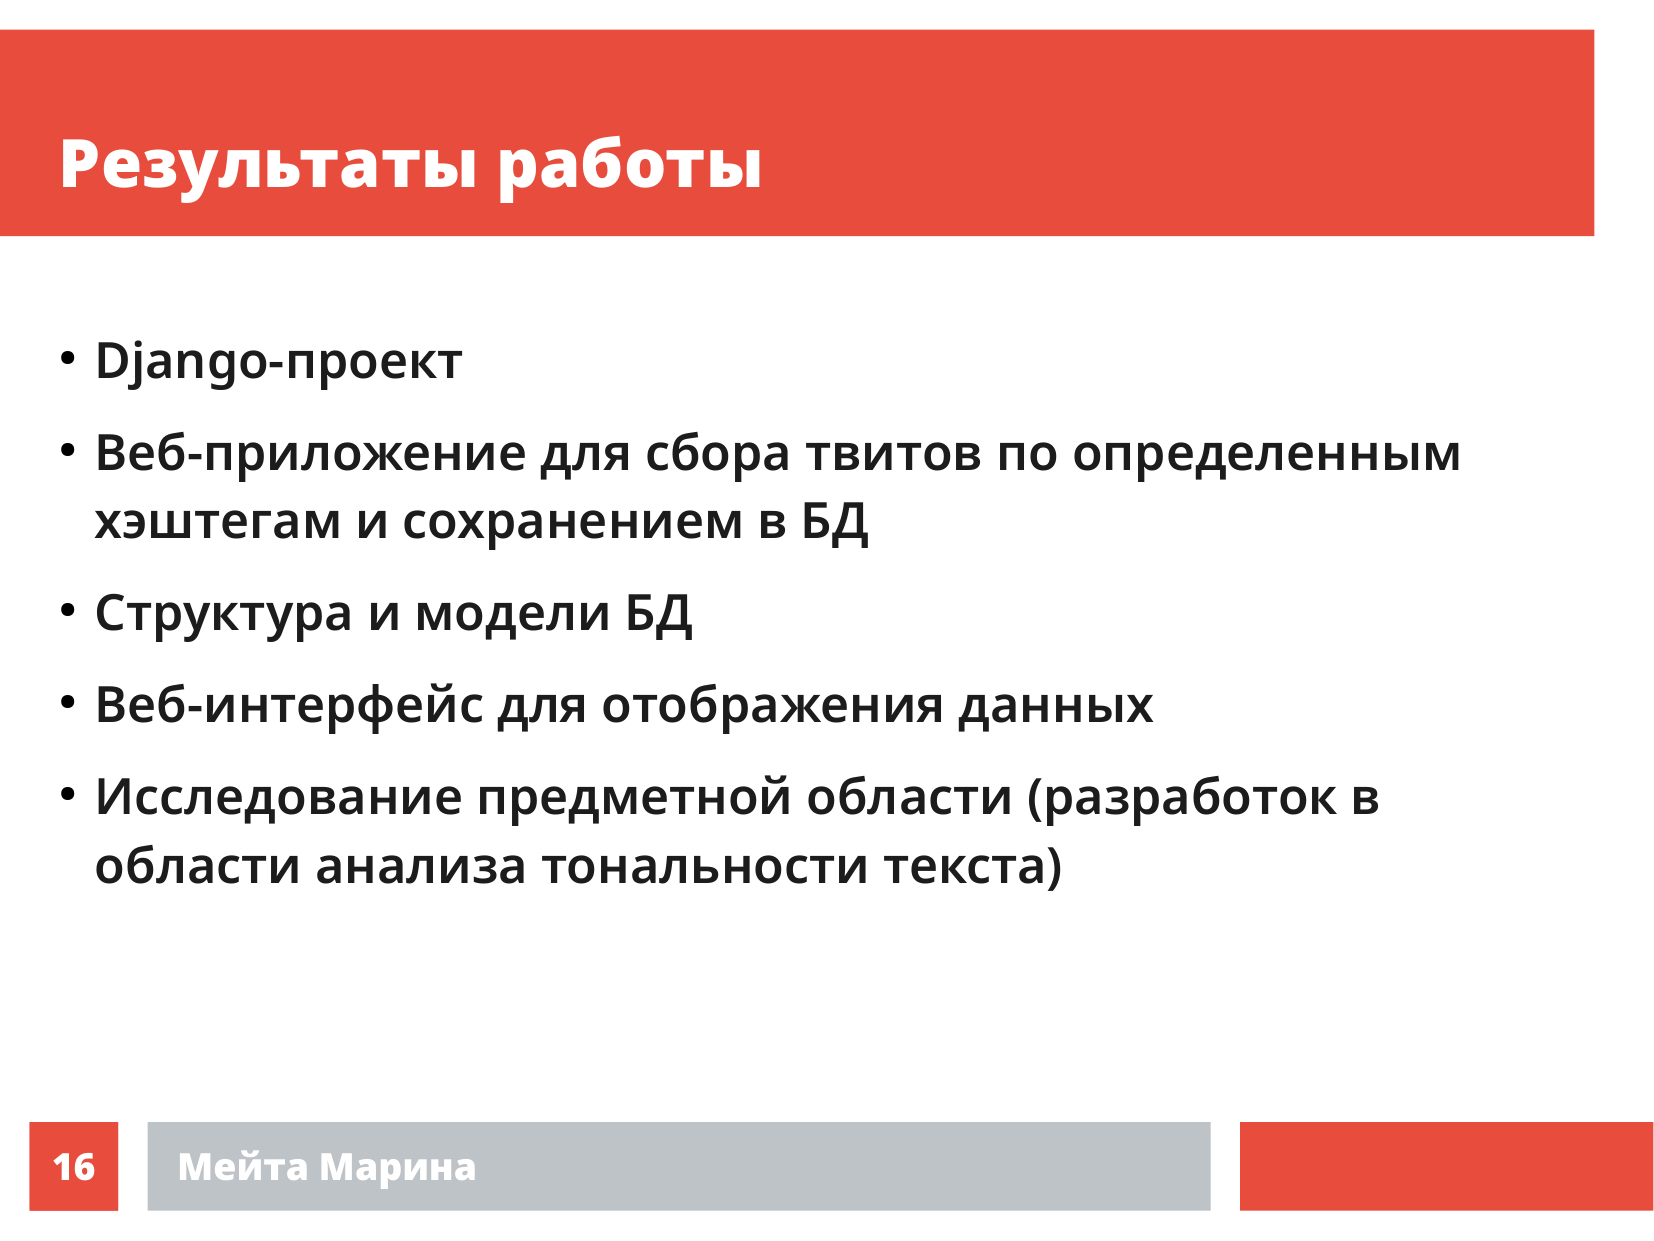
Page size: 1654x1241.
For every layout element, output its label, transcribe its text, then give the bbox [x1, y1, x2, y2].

list Django-проект Веб-приложение для сбора твитов по определенным хэштегам и сохранением в БД Структура и модели БД Веб-интерфейс для отображения данных Исследование предметной области (разработок в области анализа тональности текста) [59, 324, 1565, 1093]
title Результаты работы [59, 59, 1595, 207]
